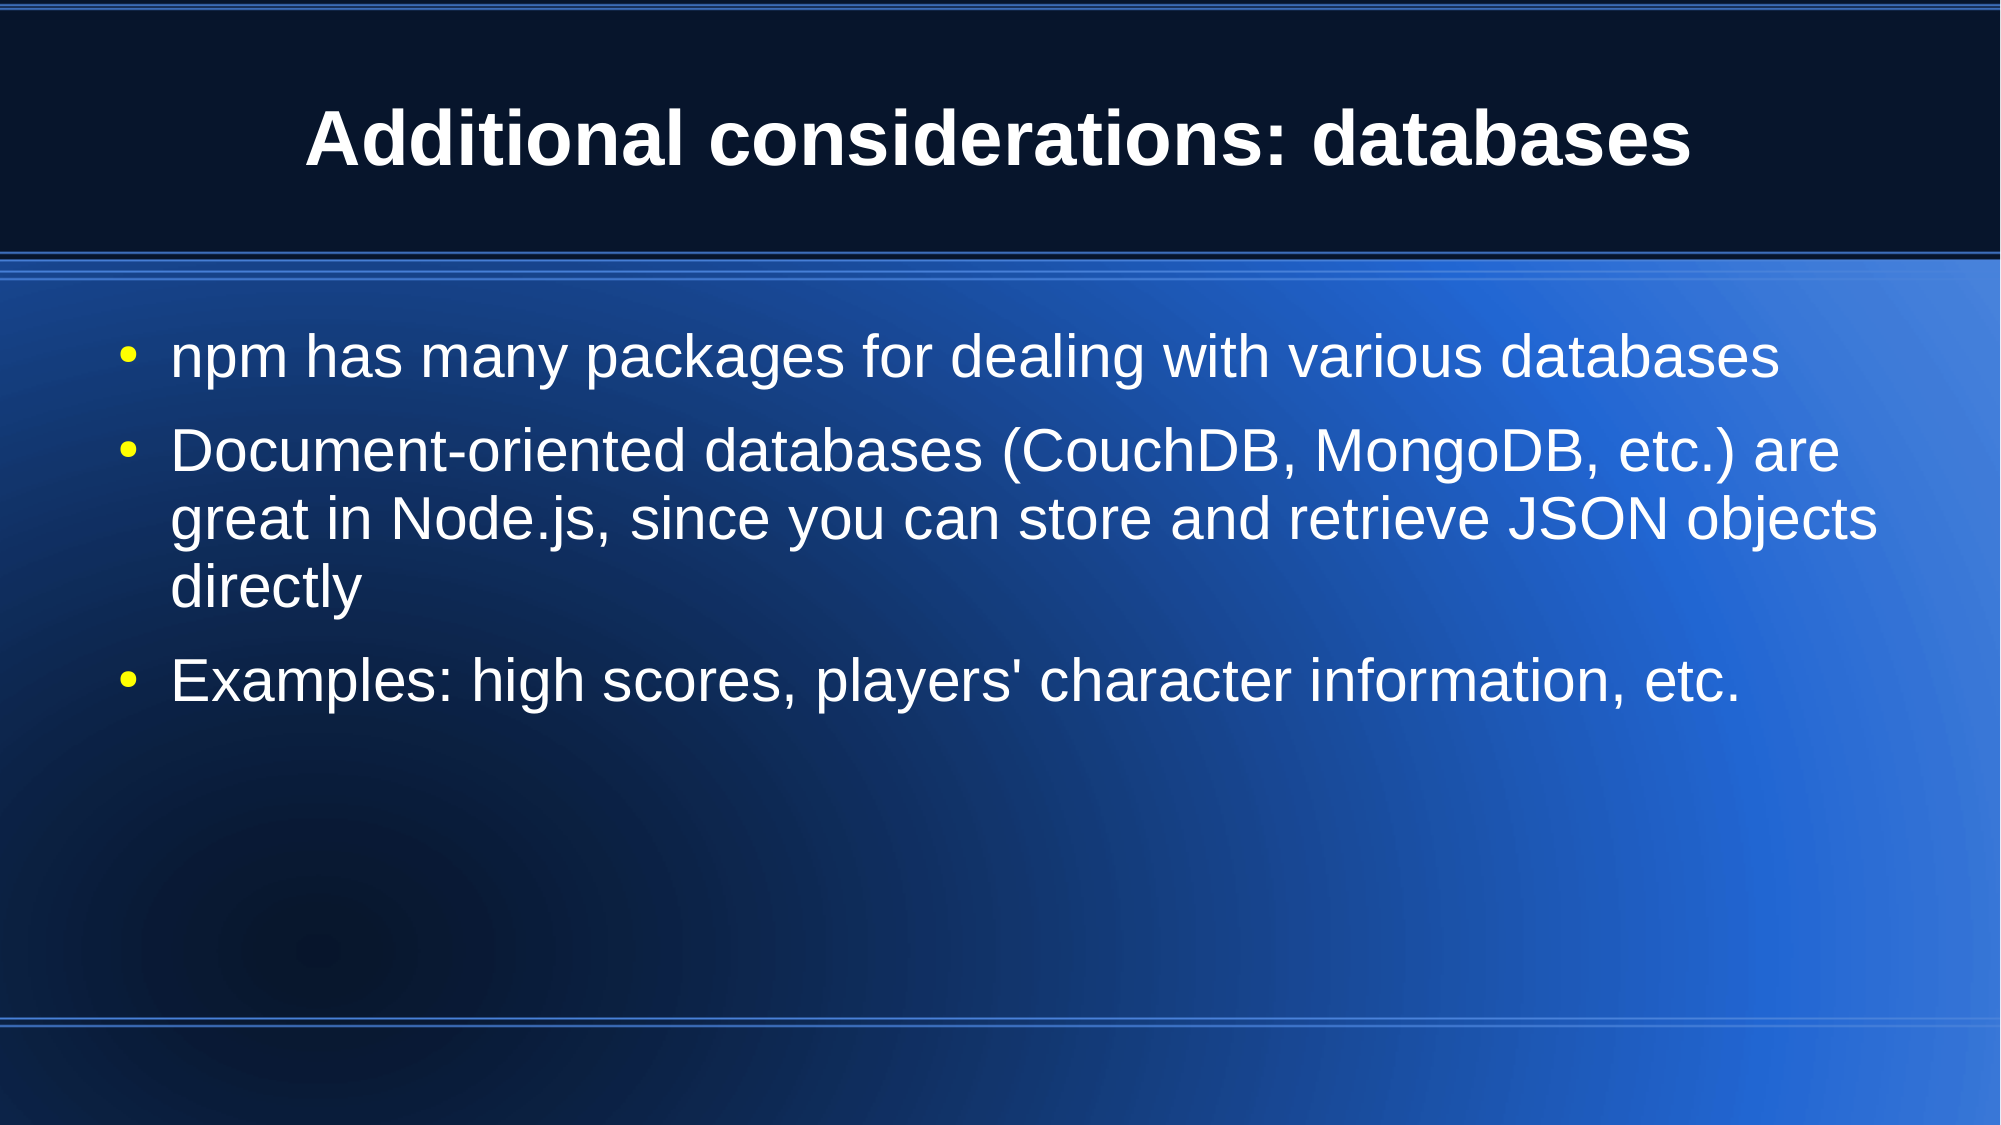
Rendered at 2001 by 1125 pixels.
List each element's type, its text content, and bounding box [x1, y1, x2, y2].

list npm has many packages for dealing with various databases Document-oriented databases (CouchDB, MongoDB, etc.) are great in Node.js, since you can store and retrieve JSON objects directly Examples: high scores, players' character information, etc. [99, 322, 1900, 959]
picture [0, 0, 2001, 1125]
title Additional considerations: databases [99, 44, 1900, 233]
